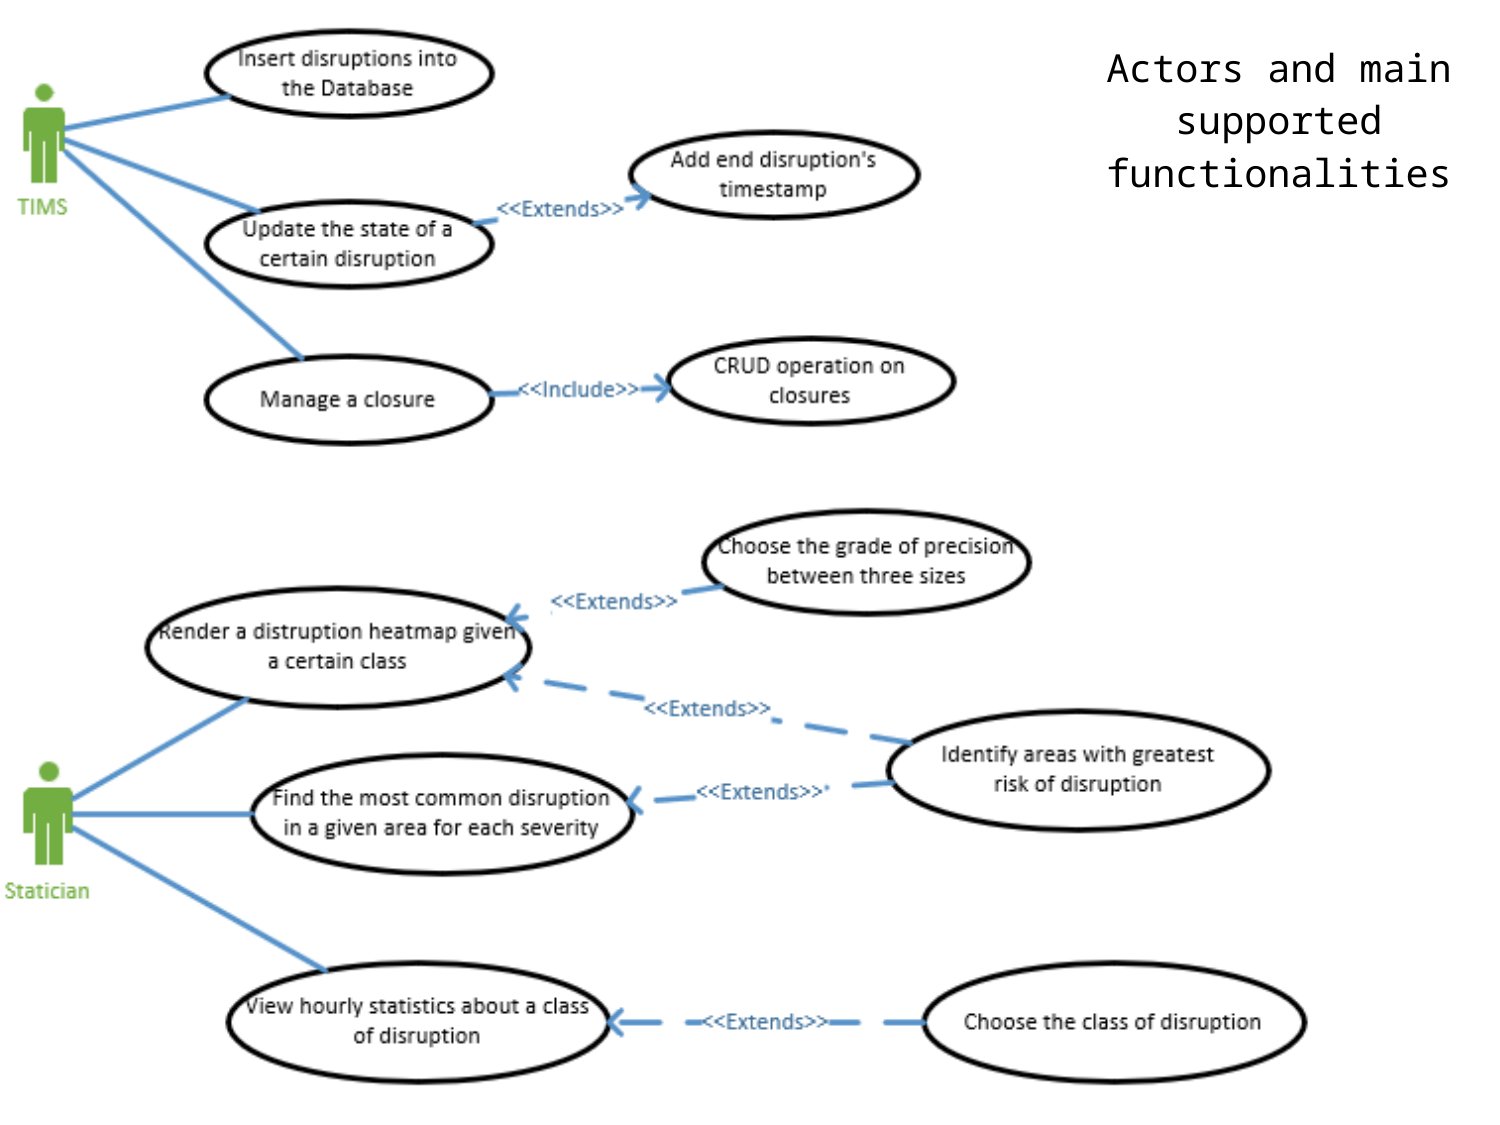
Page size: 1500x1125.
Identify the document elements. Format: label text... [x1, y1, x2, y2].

title Actors and main supported functionalities [1087, 14, 1471, 225]
picture [0, 0, 1322, 1125]
